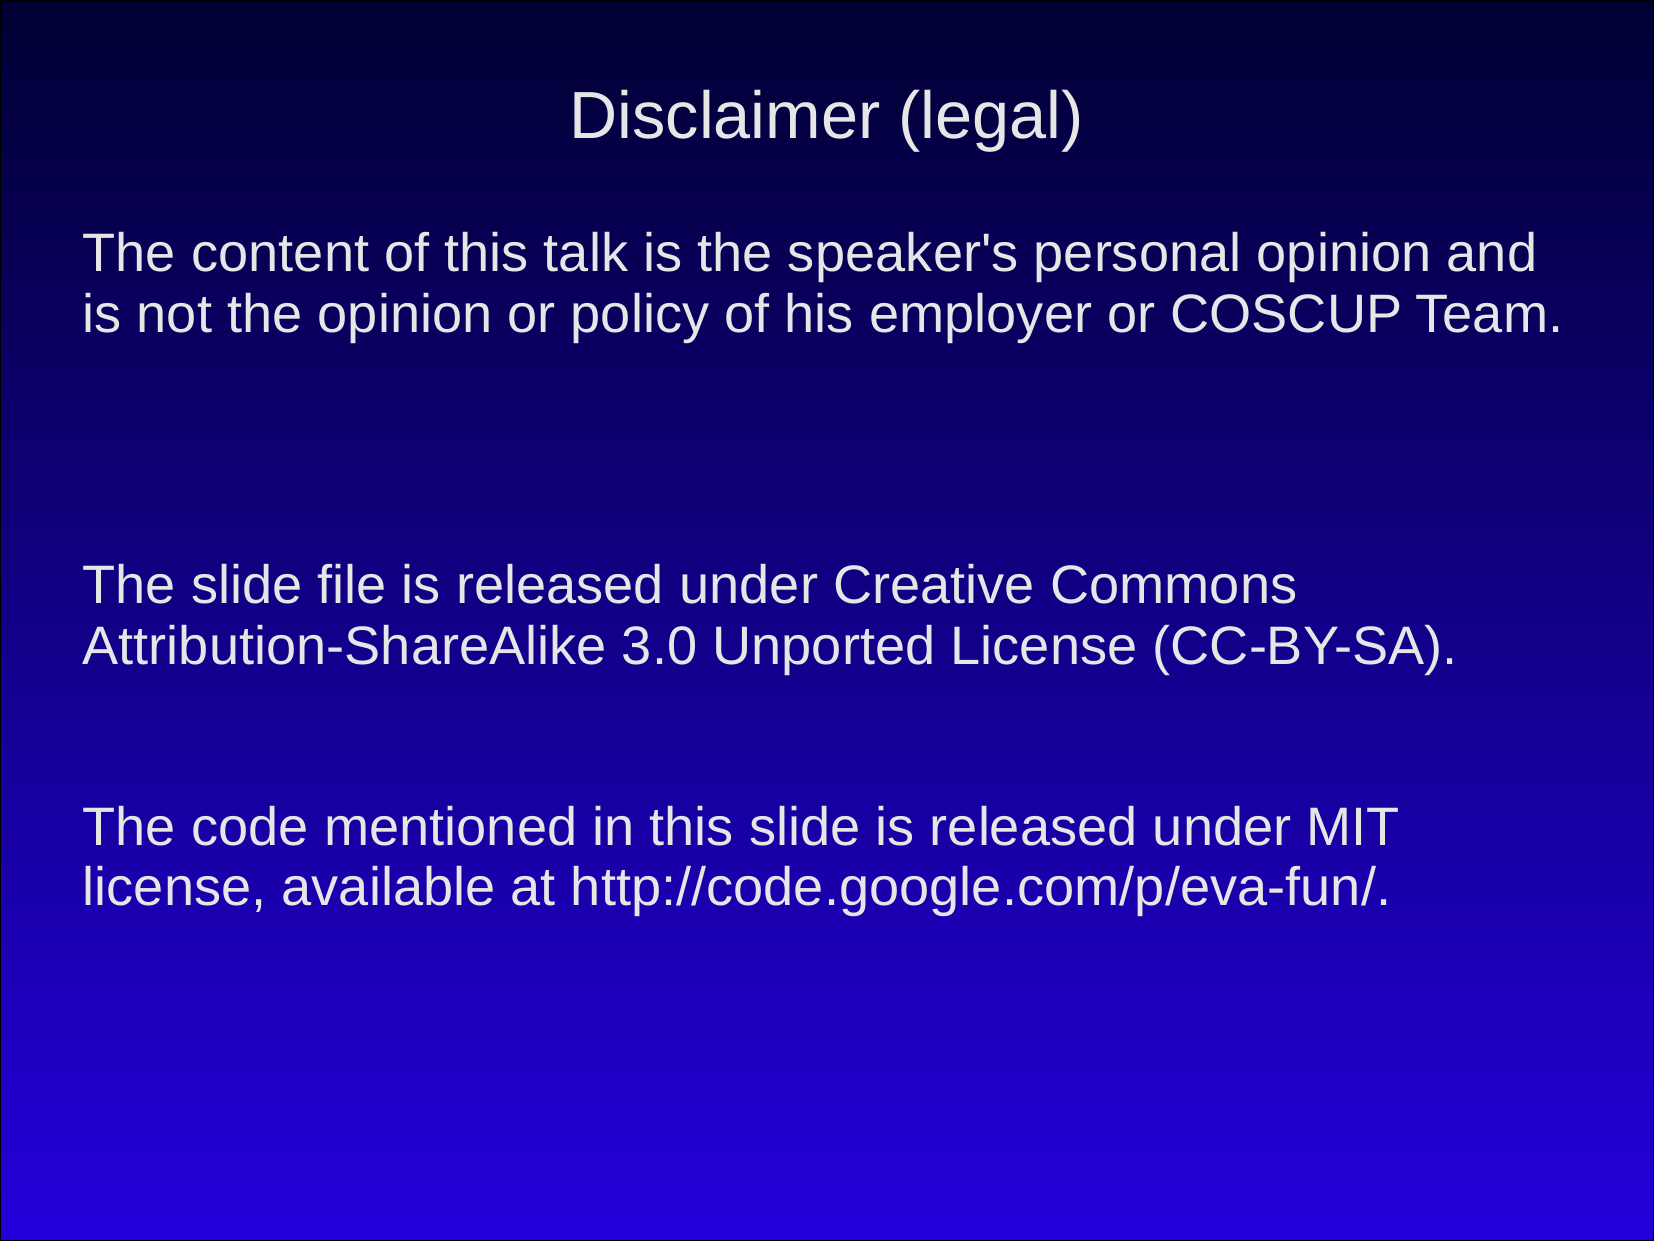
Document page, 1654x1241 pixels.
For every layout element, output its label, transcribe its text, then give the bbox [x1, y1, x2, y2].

list The content of this talk is the speaker's personal opinion and is not the opinion or policy of his employer or COSCUP Team. The slide file is released under Creative Commons Attribution-ShareAlike 3.0 Unported License (CC-BY-SA). The code mentioned in this slide is released under MIT license, available at http://code.google.com/p/eva-fun/. [82, 222, 1571, 1109]
title Disclaimer (legal) [82, 49, 1571, 182]
